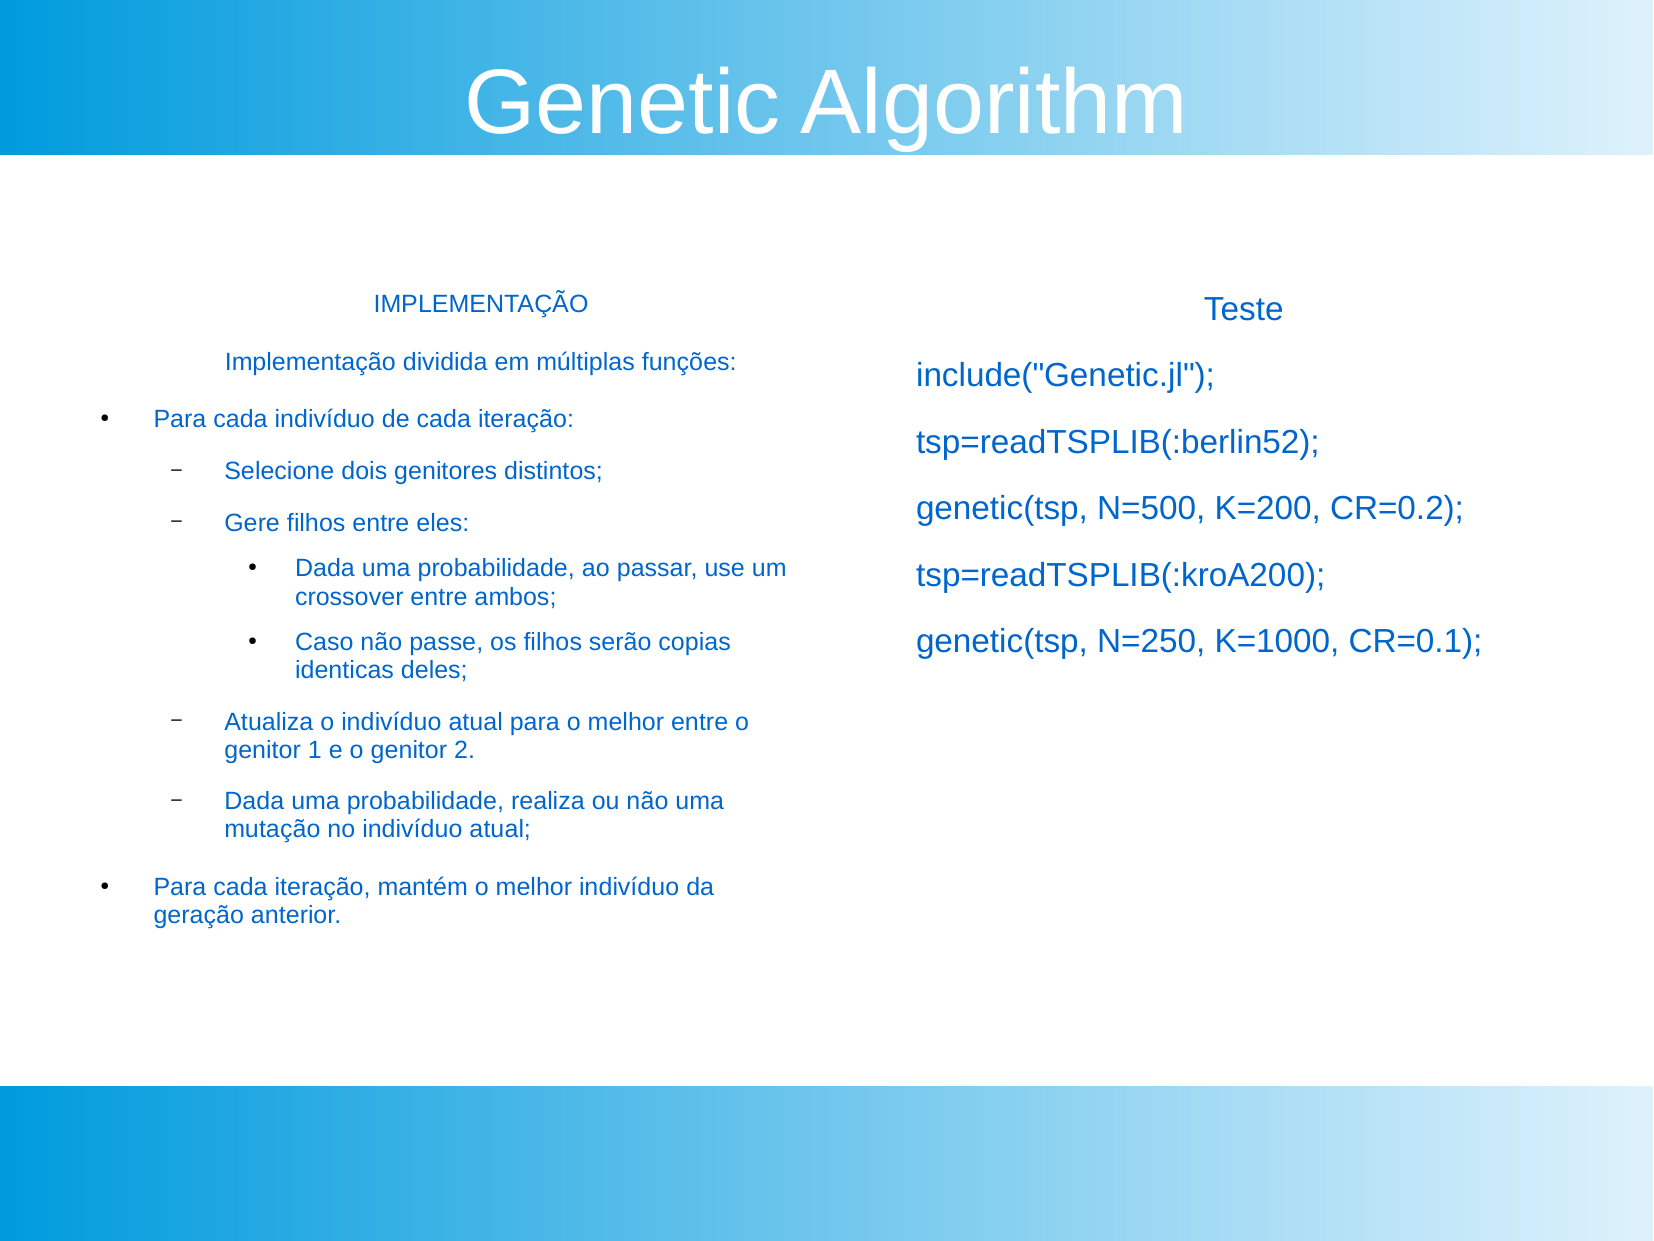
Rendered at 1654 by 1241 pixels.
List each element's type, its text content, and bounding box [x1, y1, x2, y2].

list IMPLEMENTAÇÃO Implementação dividida em múltiplas funções: Para cada indivíduo de cada iteração: Selecione dois genitores distintos; Gere filhos entre eles: Dada uma probabilidade, ao passar, use um crossover entre ambos; Caso não passe, os filhos serão copias identicas deles; Atualiza o indivíduo atual para o melhor entre o genitor 1 e o genitor 2. Dada uma probabilidade, realiza ou não uma mutação no indivíduo atual; Para cada iteração, mantém o melhor indivíduo da geração anterior. [82, 290, 809, 1010]
list Teste include("Genetic.jl"); tsp=readTSPLIB(:berlin52); genetic(tsp, N=500, K=200, CR=0.2); tsp=readTSPLIB(:kroA200); genetic(tsp, N=250, K=1000, CR=0.1); [845, 290, 1572, 1010]
title Genetic Algorithm [82, 49, 1571, 155]
